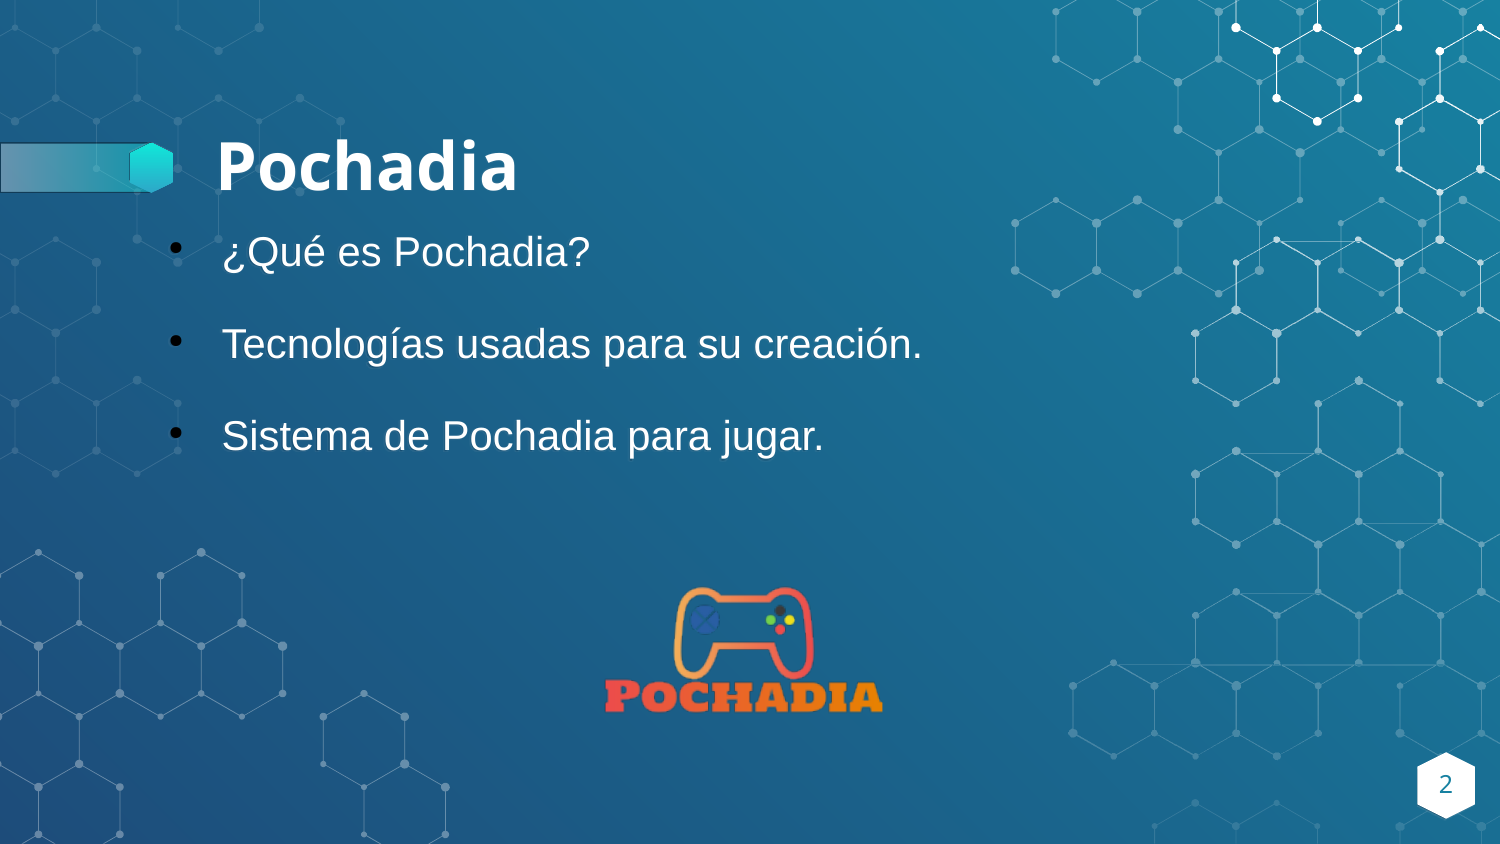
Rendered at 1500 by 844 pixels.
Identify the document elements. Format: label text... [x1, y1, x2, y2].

list ¿Qué es Pochadia? Tecnologías usadas para su creación. Sistema de Pochadia para jugar. [150, 224, 1323, 761]
picture [590, 496, 898, 804]
slide_number <número> [1417, 752, 1475, 819]
title Pochadia [198, 140, 1302, 198]
